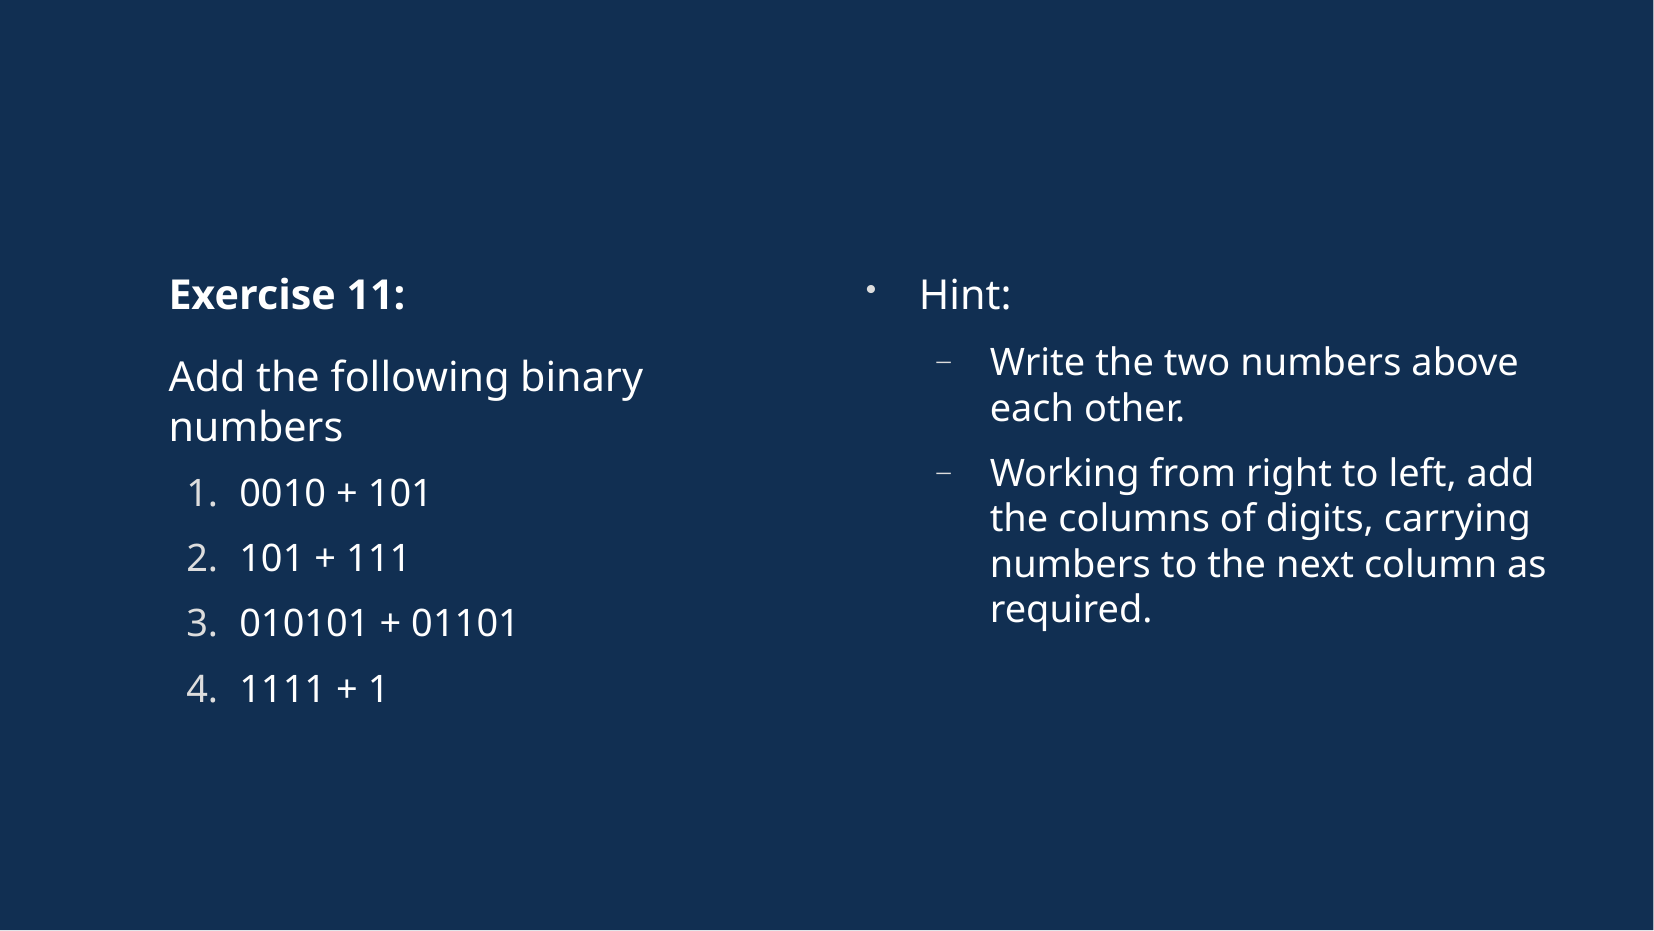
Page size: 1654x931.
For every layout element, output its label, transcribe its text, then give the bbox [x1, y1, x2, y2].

list Exercise 11: Add the following binary numbers 0010 + 101 101 + 111 010101 + 01101 1111 + 1 [97, 268, 813, 806]
list Hint: Write the two numbers above each other. Working from right to left, add the columns of digits, carrying numbers to the next column as required. [848, 268, 1563, 806]
